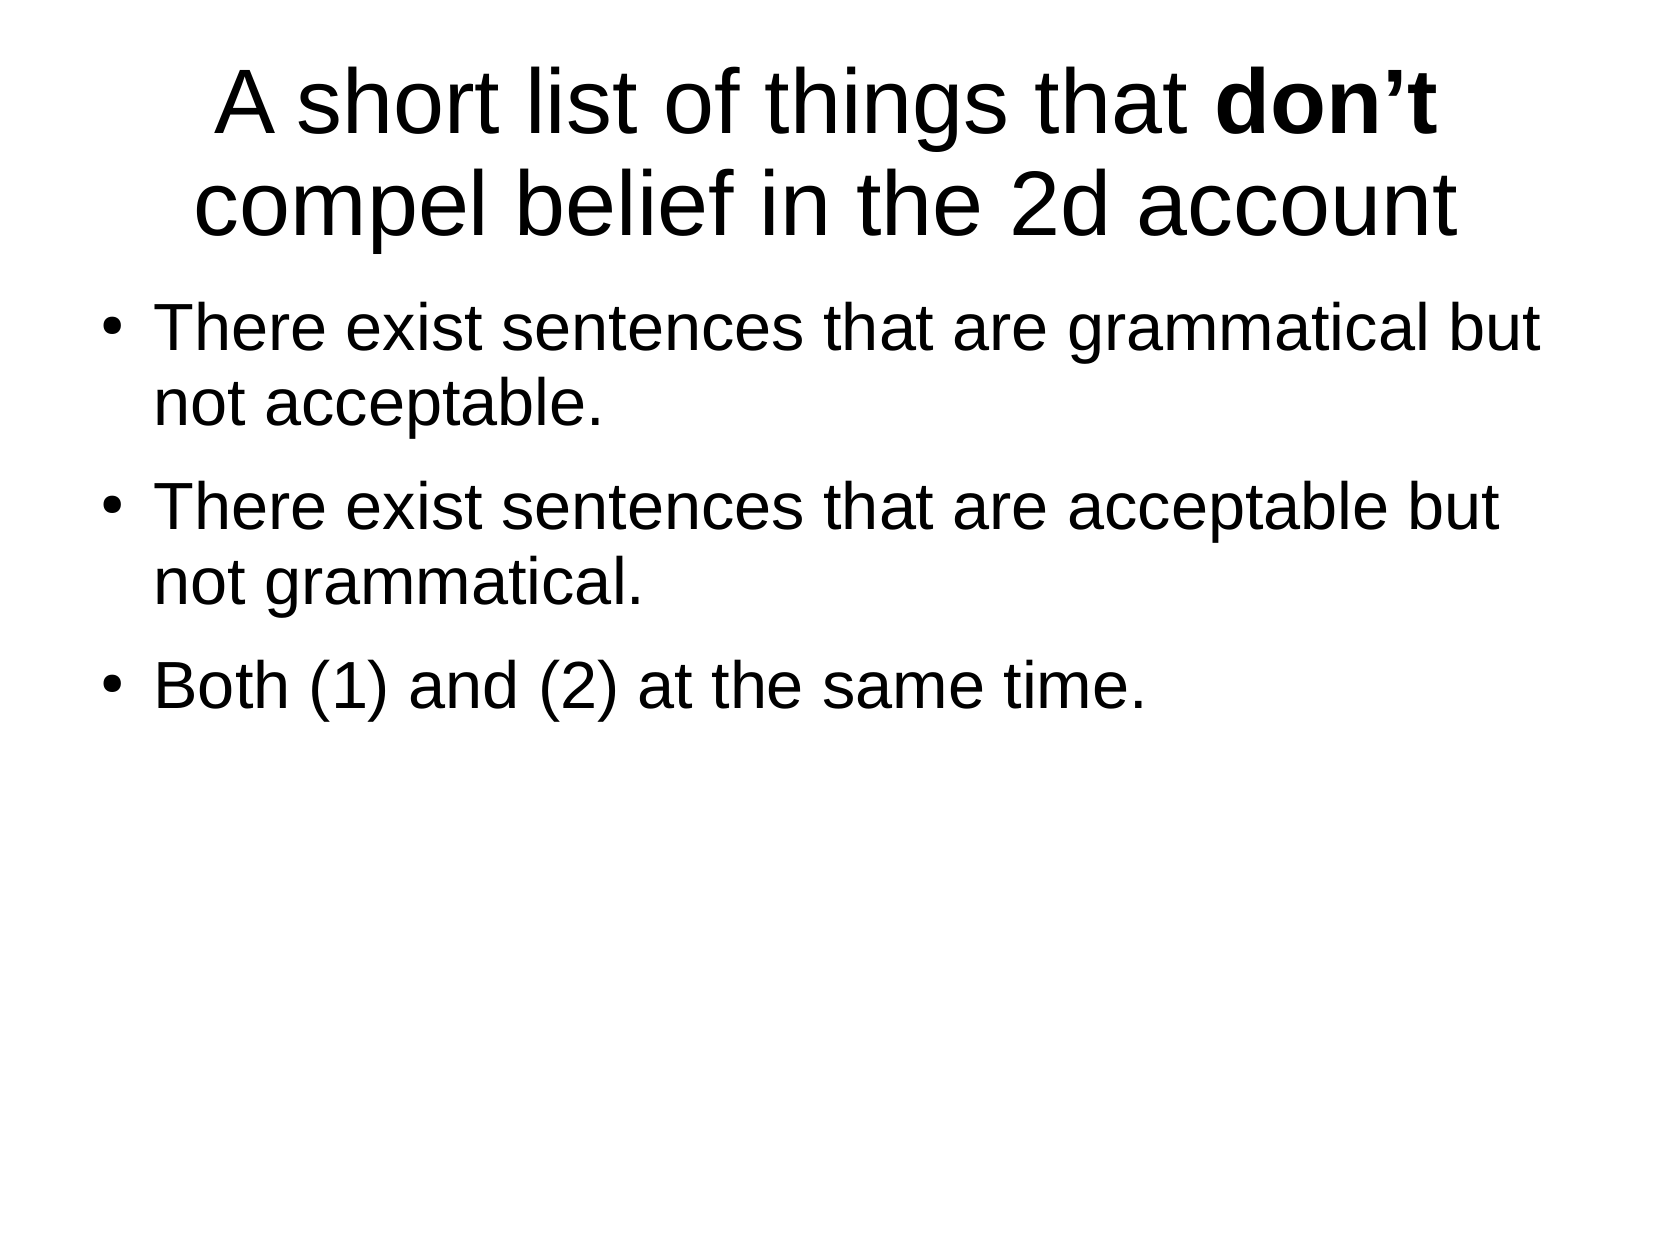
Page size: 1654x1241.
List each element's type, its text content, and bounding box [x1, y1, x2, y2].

title A short list of things that don’t compel belief in the 2d account [82, 49, 1571, 257]
list There exist sentences that are grammatical but not acceptable. There exist sentences that are acceptable but not grammatical. Both (1) and (2) at the same time. [82, 290, 1571, 1010]
